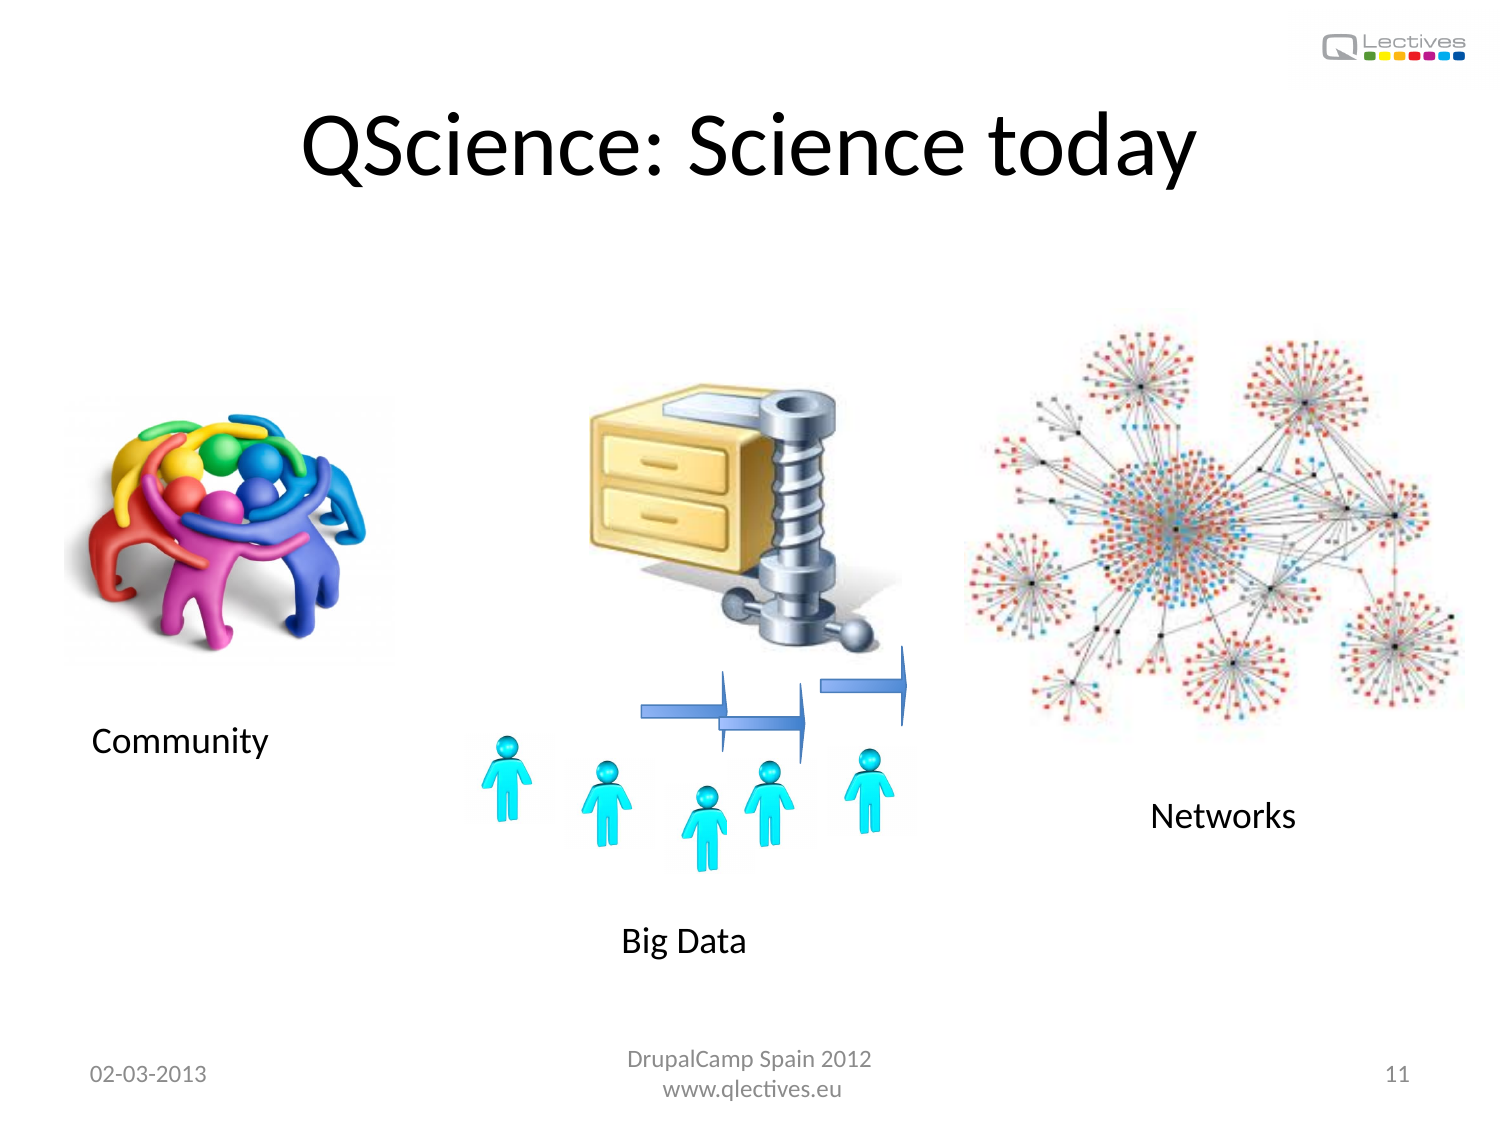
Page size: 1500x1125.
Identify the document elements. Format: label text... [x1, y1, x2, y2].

text_box Big Data [606, 908, 799, 969]
picture [589, 358, 902, 671]
text_box DrupalCamp Spain 2012 www.qlectives.eu [512, 1042, 988, 1103]
picture [827, 746, 917, 837]
text_box Networks [1120, 783, 1327, 844]
text_box [820, 646, 907, 726]
picture [964, 308, 1465, 747]
picture [1288, 9, 1500, 90]
text_box QScience: Science today [75, 45, 1425, 233]
picture [64, 396, 395, 666]
picture [464, 733, 555, 824]
text_box Community [77, 708, 324, 769]
text_box [641, 671, 805, 764]
text_box 02-03-2013 [74, 1042, 425, 1103]
text_box <number> [1074, 1042, 1425, 1103]
picture [564, 758, 655, 849]
picture [664, 758, 817, 874]
